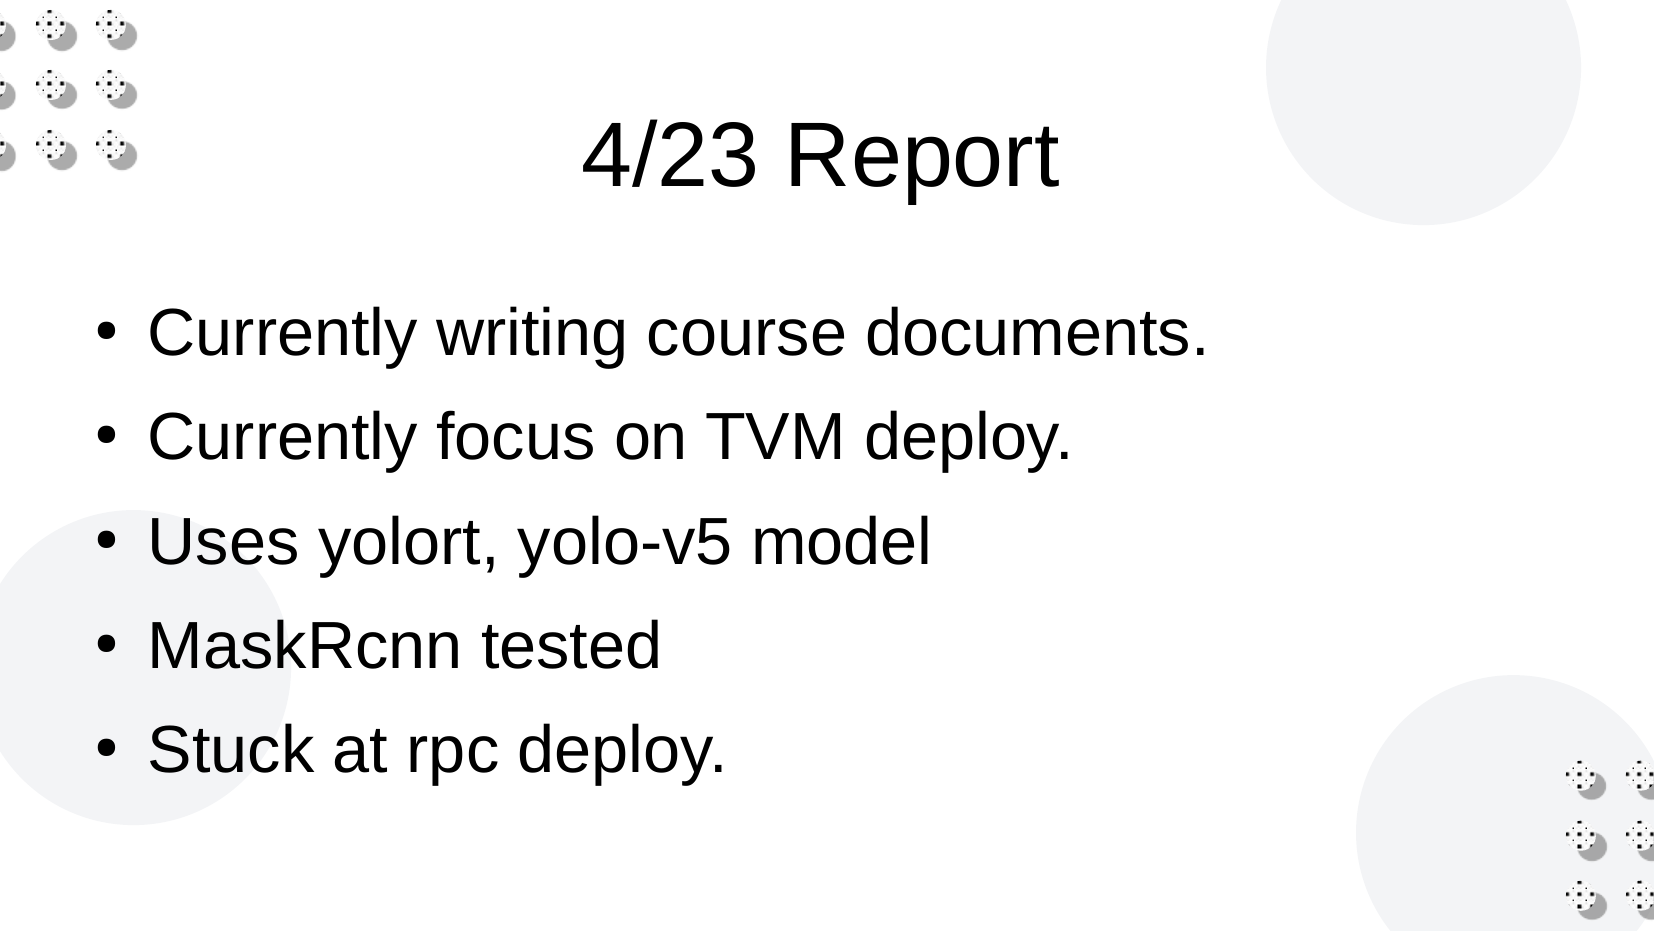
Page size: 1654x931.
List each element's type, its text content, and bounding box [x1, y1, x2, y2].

picture [1565, 820, 1596, 851]
picture [35, 9, 66, 41]
list Currently writing course documents. Currently focus on TVM deploy. Uses yolort, yolo-v5 model MaskRcnn tested Stuck at rpc deploy. [76, 295, 1565, 835]
picture [0, 13, 6, 37]
picture [35, 129, 67, 160]
picture [98, 69, 123, 76]
picture [1565, 760, 1596, 791]
picture [0, 73, 6, 98]
picture [1625, 760, 1654, 791]
picture [0, 132, 7, 158]
picture [1565, 880, 1596, 911]
title 4/23 Report [76, 76, 1565, 233]
picture [35, 69, 66, 100]
picture [1625, 880, 1654, 911]
picture [1625, 820, 1654, 851]
picture [95, 9, 126, 40]
